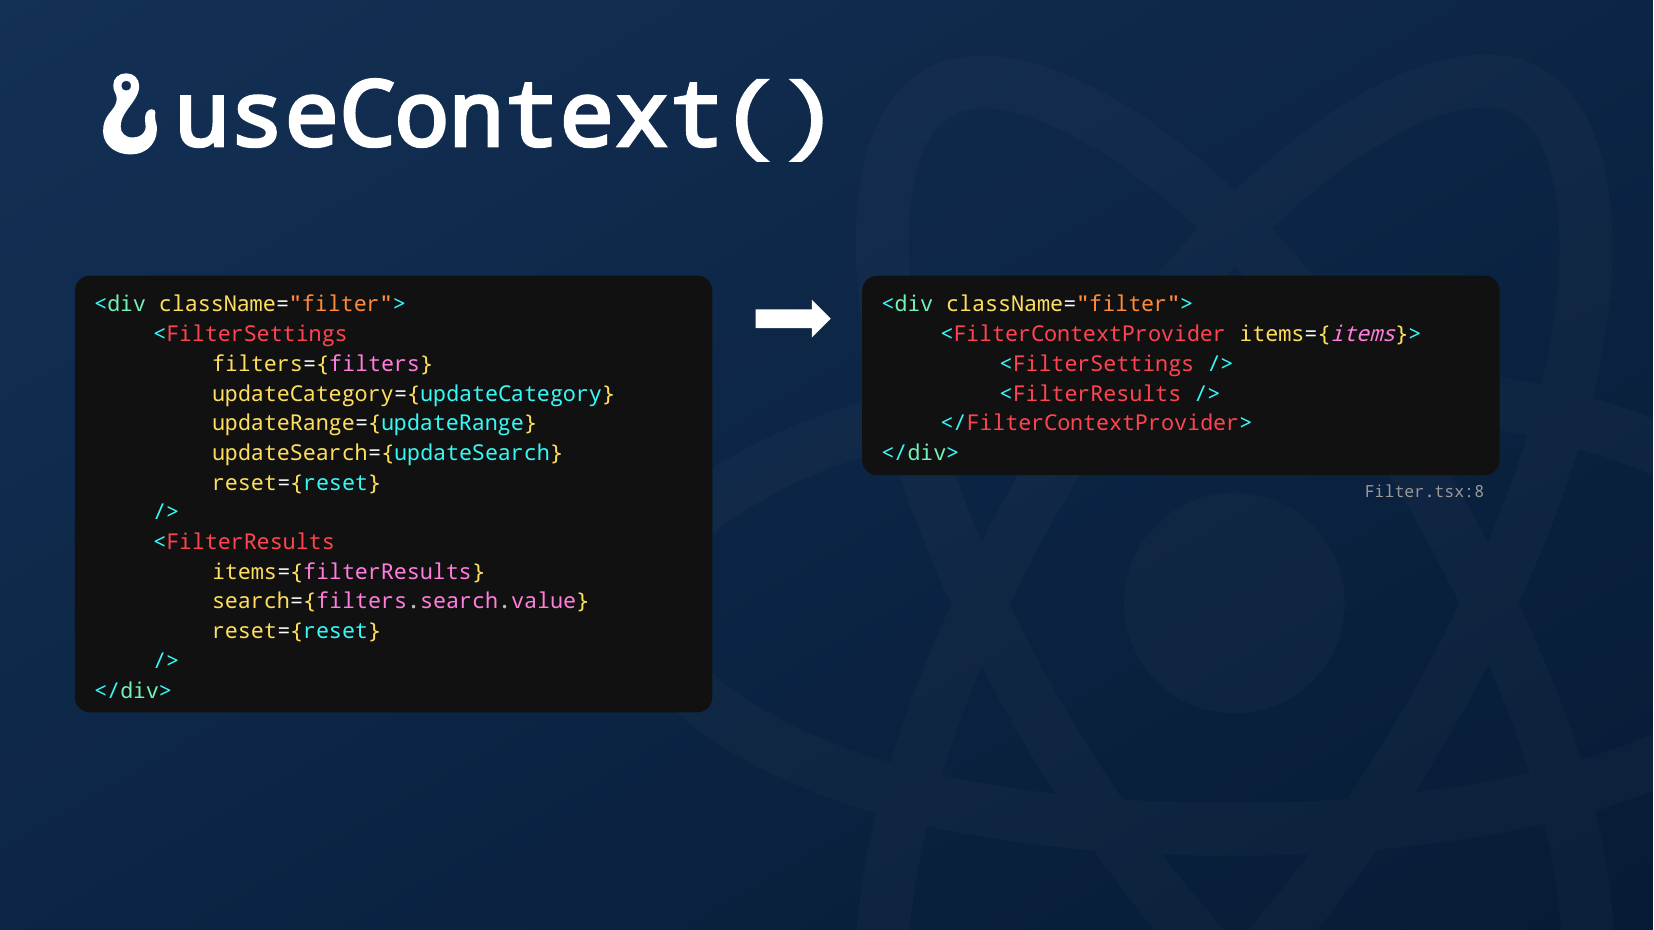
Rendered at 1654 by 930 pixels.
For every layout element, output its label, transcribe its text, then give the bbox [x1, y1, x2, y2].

text_box <div className="filter"> <FilterContextProvider items={items}> <FilterSettings /> <FilterResults /> </FilterContextProvider> </div> [862, 275, 1500, 476]
text_box <div className="filter"> <FilterSettings filters={filters} updateCategory={updateCategory} updateRange={updateRange} updateSearch={updateSearch} reset={reset} /> <FilterResults items={filterResults} search={filters.search.value} reset={reset} /> </div> [74, 275, 713, 713]
text_box [755, 299, 831, 338]
title 🪝useContext() [82, 37, 1571, 193]
text_box Filter.tsx:8 [1349, 475, 1500, 513]
